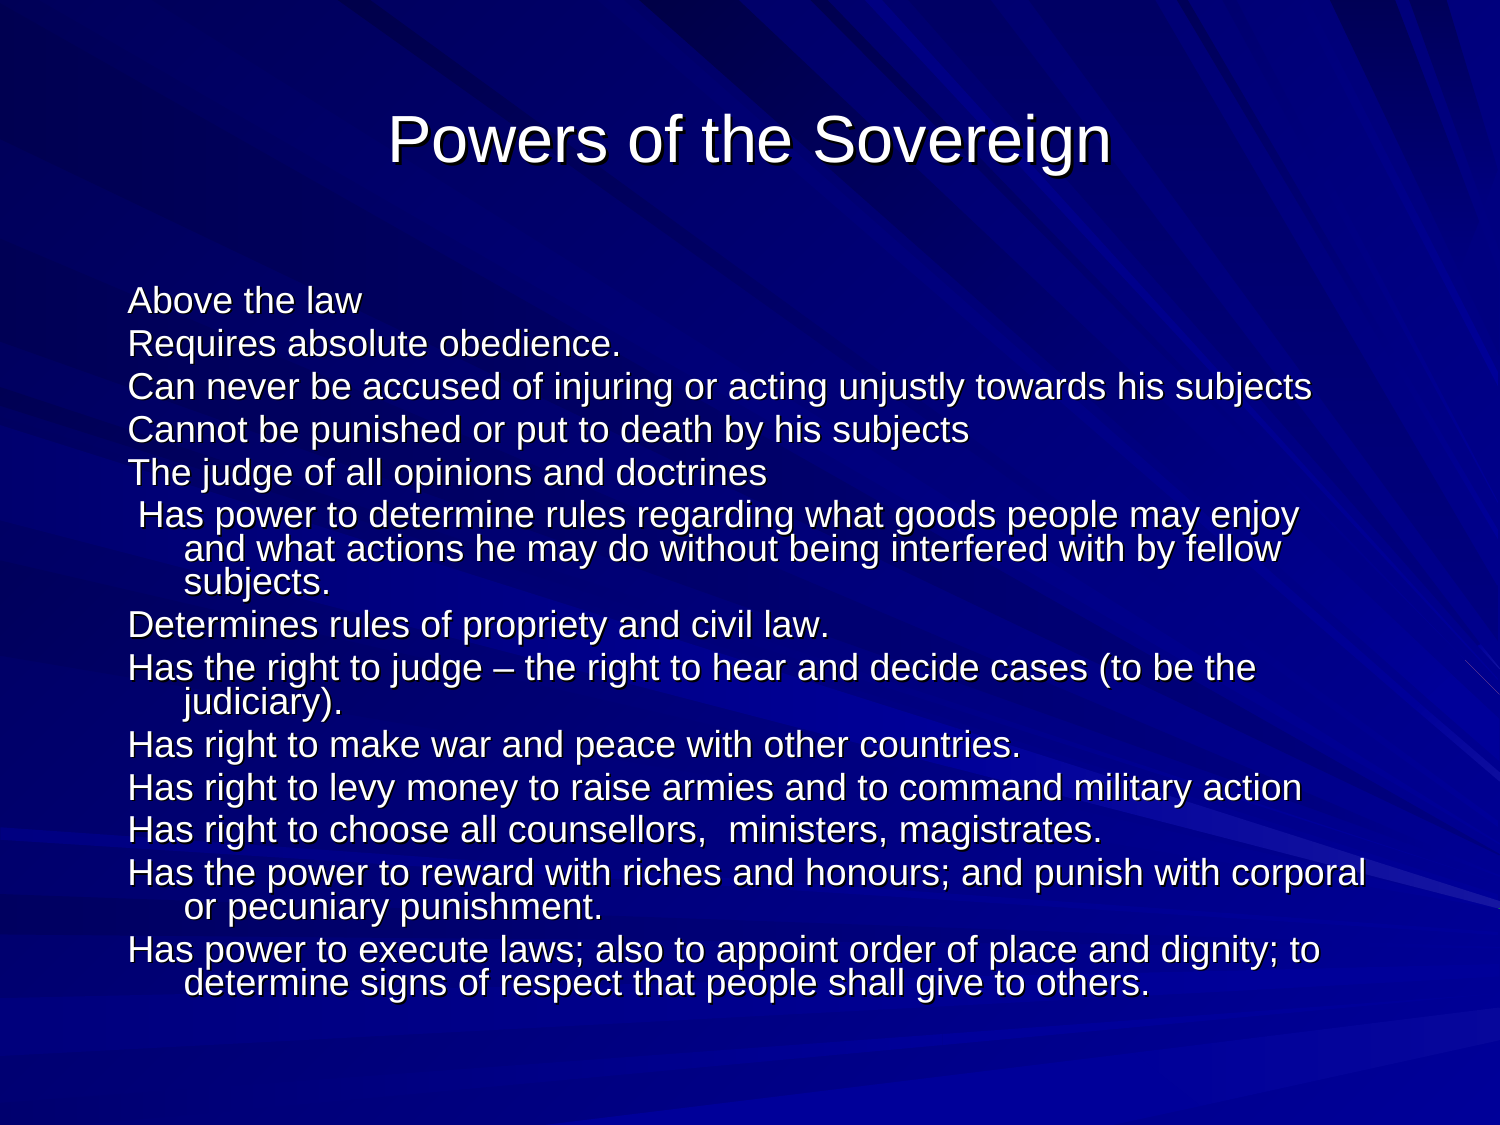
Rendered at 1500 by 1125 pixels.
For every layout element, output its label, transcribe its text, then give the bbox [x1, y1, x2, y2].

title Powers of the Sovereign [75, 45, 1426, 234]
list Above the law Requires absolute obedience. Can never be accused of injuring or acting unjustly towards his subjects Cannot be punished or put to death by his subjects The judge of all opinions and doctrines Has power to determine rules regarding what goods people may enjoy and what actions he may do without being interfered with by fellow subjects. Determines rules of propriety and civil law. Has the right to judge – the right to hear and decide cases (to be the judiciary). Has right to make war and peace with other countries. Has right to levy money to raise armies and to command military action Has right to choose all counsellors, ministers, magistrates. Has the power to reward with riches and honours; and punish with corporal or pecuniary punishment. Has power to execute laws; also to appoint order of place and dignity; to determine signs of respect that people shall give to others. [112, 278, 1388, 1125]
